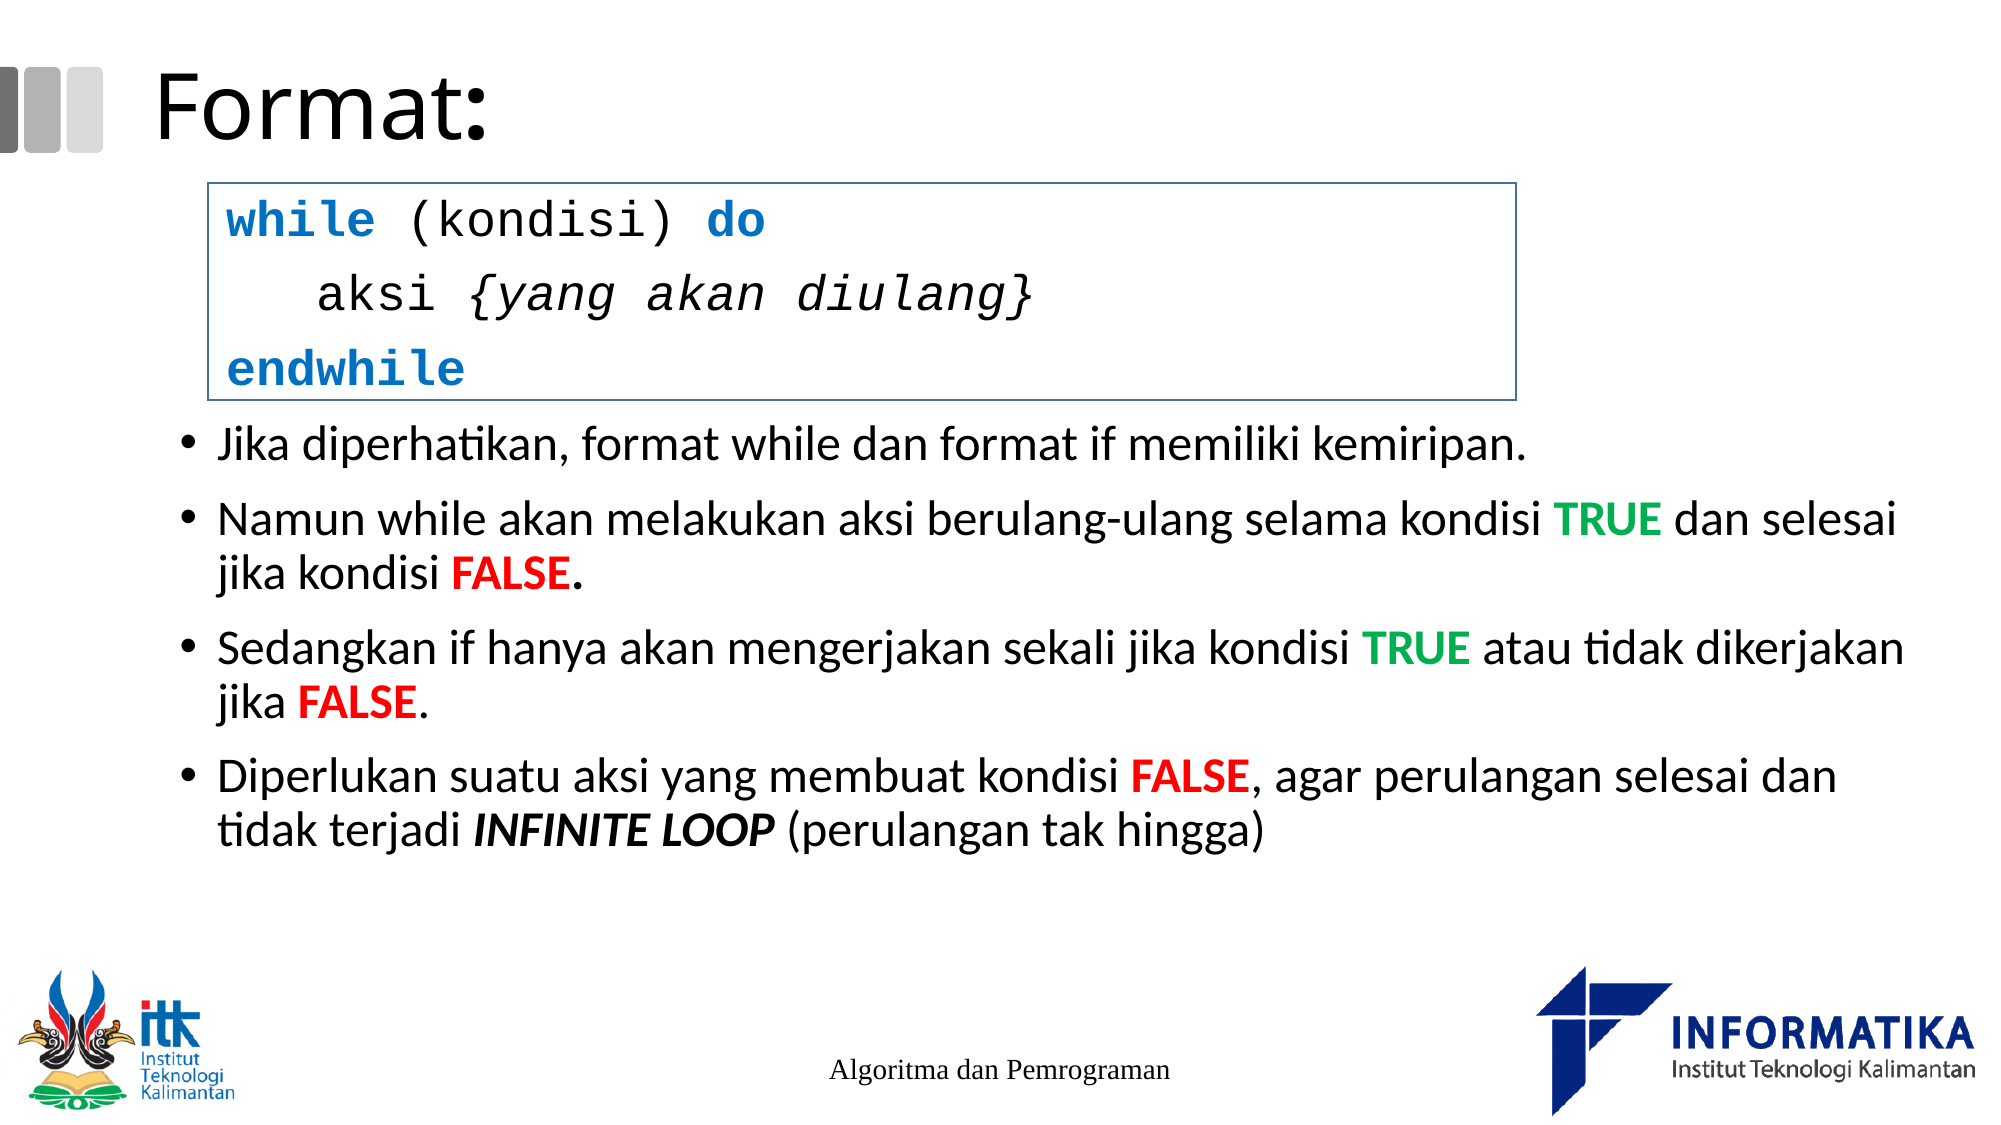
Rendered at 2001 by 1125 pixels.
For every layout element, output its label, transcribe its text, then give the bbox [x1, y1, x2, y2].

picture [1534, 965, 1976, 1118]
picture [0, 935, 253, 1125]
list while (kondisi) do aksi {yang akan diulang} endwhile Jika diperhatikan, format while dan format if memiliki kemiripan. Namun while akan melakukan aksi berulang-ulang selama kondisi TRUE dan selesai jika kondisi FALSE. Sedangkan if hanya akan mengerjakan sekali jika kondisi TRUE atau tidak dikerjakan jika FALSE. Diperlukan suatu aksi yang membuat kondisi FALSE, agar perulangan selesai dan tidak terjadi INFINITE LOOP (perulangan tak hingga) [209, 219, 1515, 399]
list while (kondisi) do aksi {yang akan diulang} endwhile Jika diperhatikan, format while dan format if memiliki kemiripan. Namun while akan melakukan aksi berulang-ulang selama kondisi TRUE dan selesai jika kondisi FALSE. Sedangkan if hanya akan mengerjakan sekali jika kondisi TRUE atau tidak dikerjakan jika FALSE. Diperlukan suatu aksi yang membuat kondisi FALSE, agar perulangan selesai dan tidak terjadi INFINITE LOOP (perulangan tak hingga) [164, 185, 1960, 1076]
title Format: [137, 1, 1863, 219]
